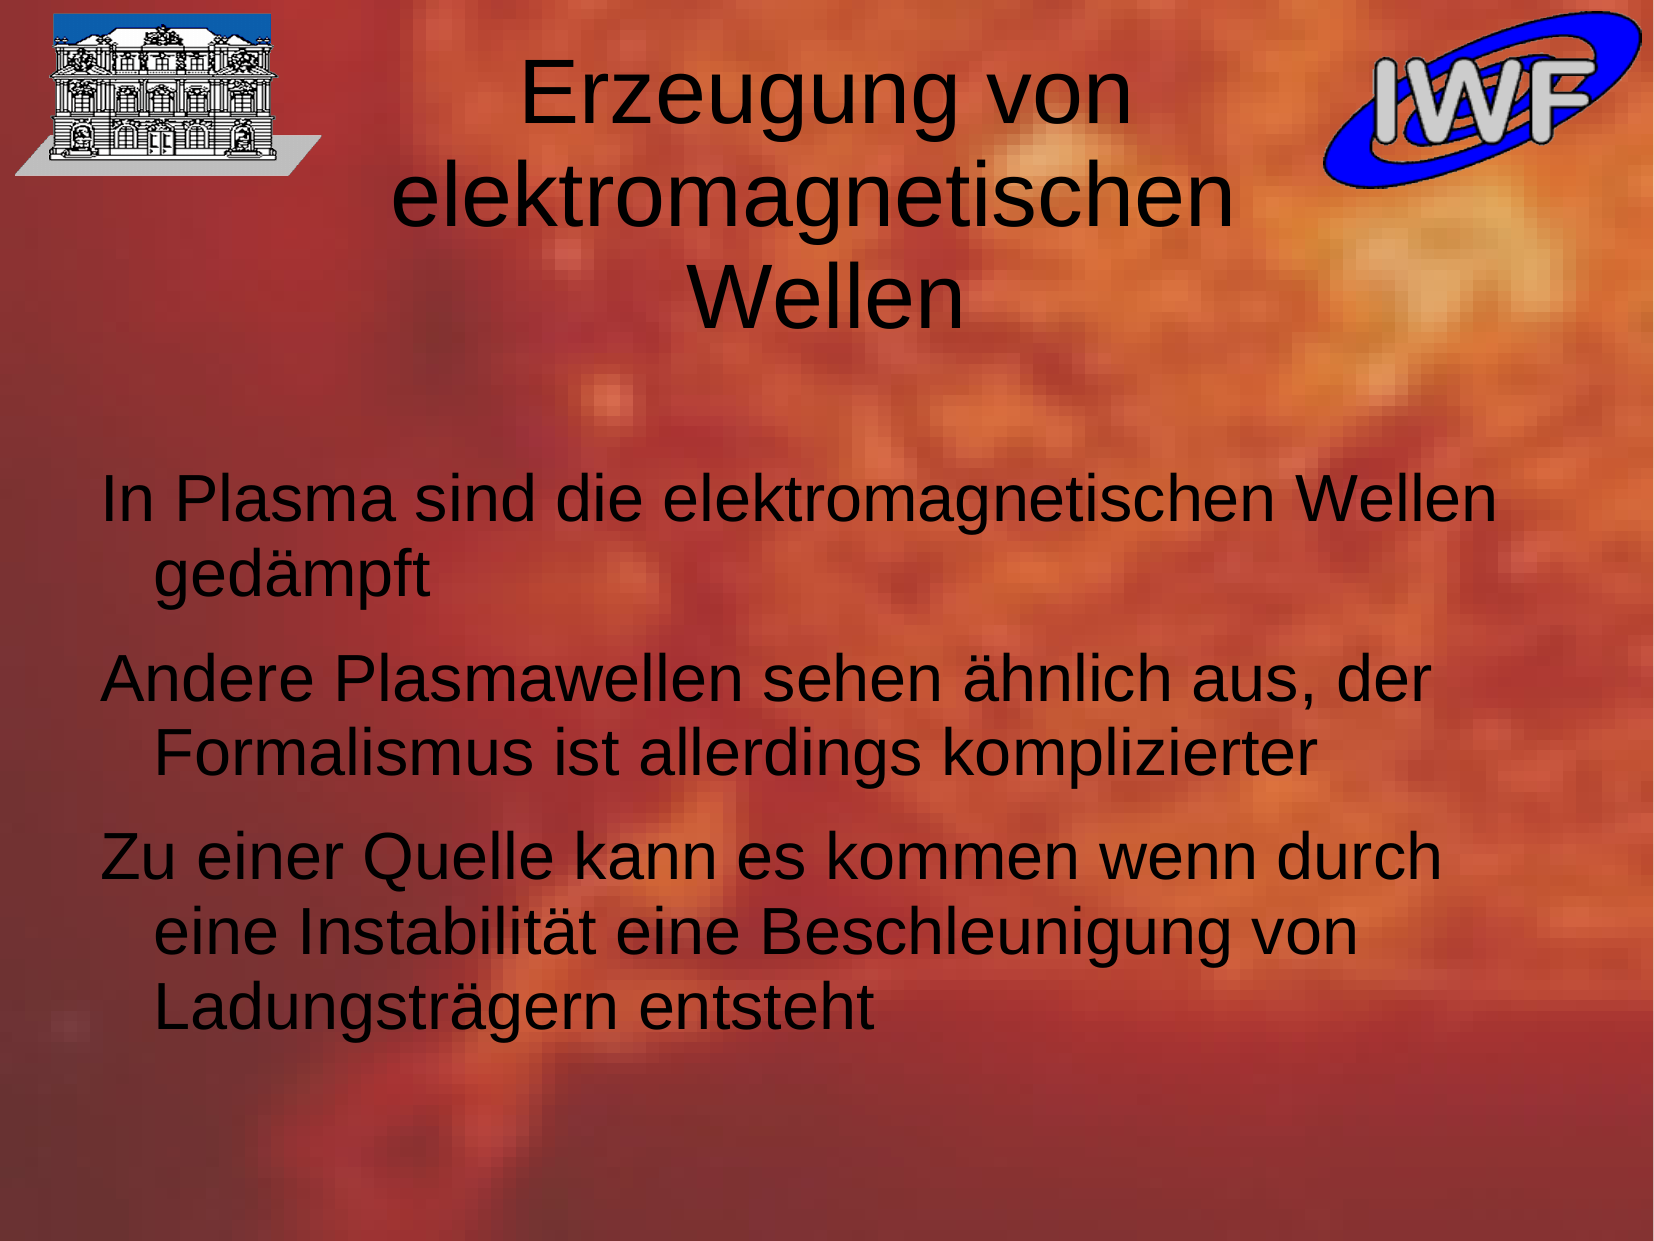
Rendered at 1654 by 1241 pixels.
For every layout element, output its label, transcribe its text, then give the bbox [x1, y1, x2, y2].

title Erzeugung von elektromagnetischen Wellen [82, 40, 1571, 349]
picture [0, 0, 1654, 1241]
list In Plasma sind die elektromagnetischen Wellen gedämpft Andere Plasmawellen sehen ähnlich aus, der Formalismus ist allerdings komplizierter Zu einer Quelle kann es kommen wenn durch eine Instabilität eine Beschleunigung von Ladungsträgern entsteht [82, 461, 1571, 1241]
